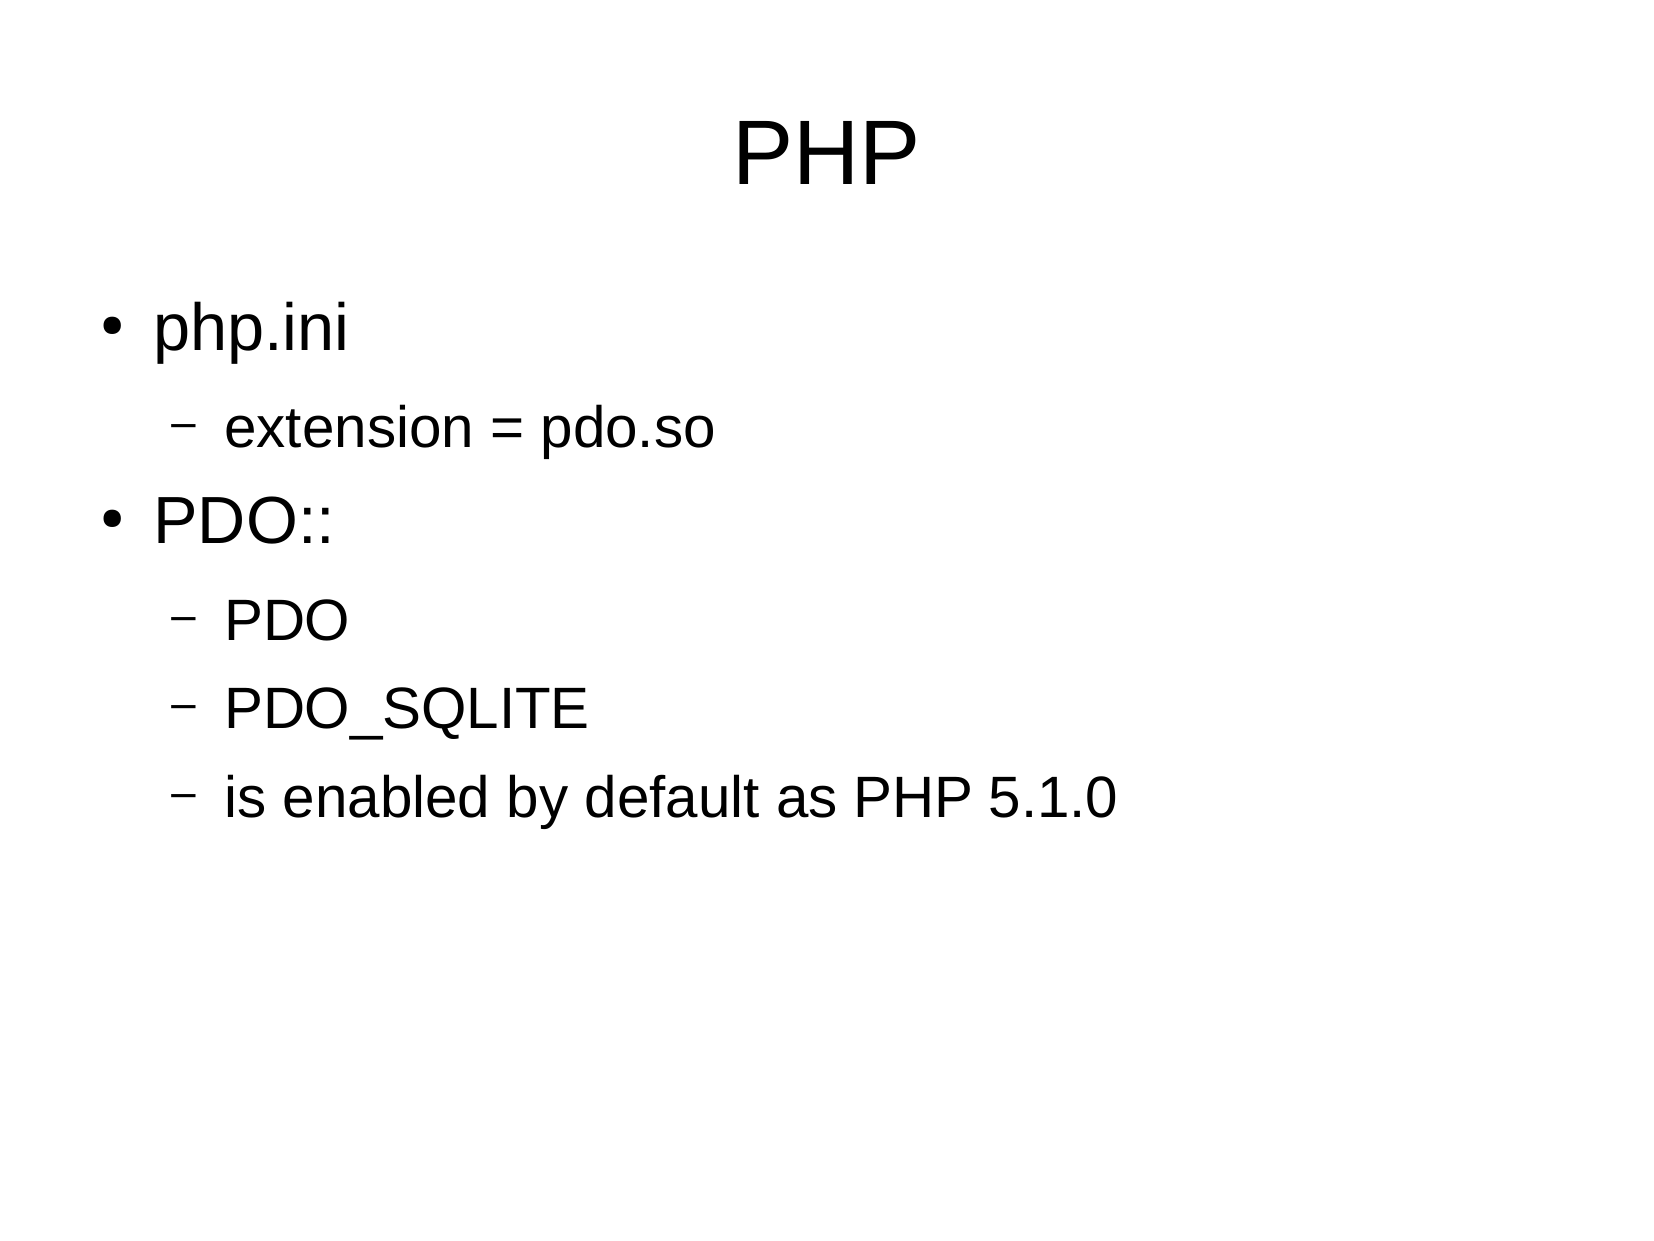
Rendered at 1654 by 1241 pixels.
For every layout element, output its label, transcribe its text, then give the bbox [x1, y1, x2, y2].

list php.ini extension = pdo.so PDO:: PDO PDO_SQLITE is enabled by default as PHP 5.1.0 [82, 290, 1571, 1010]
title PHP [82, 49, 1571, 257]
